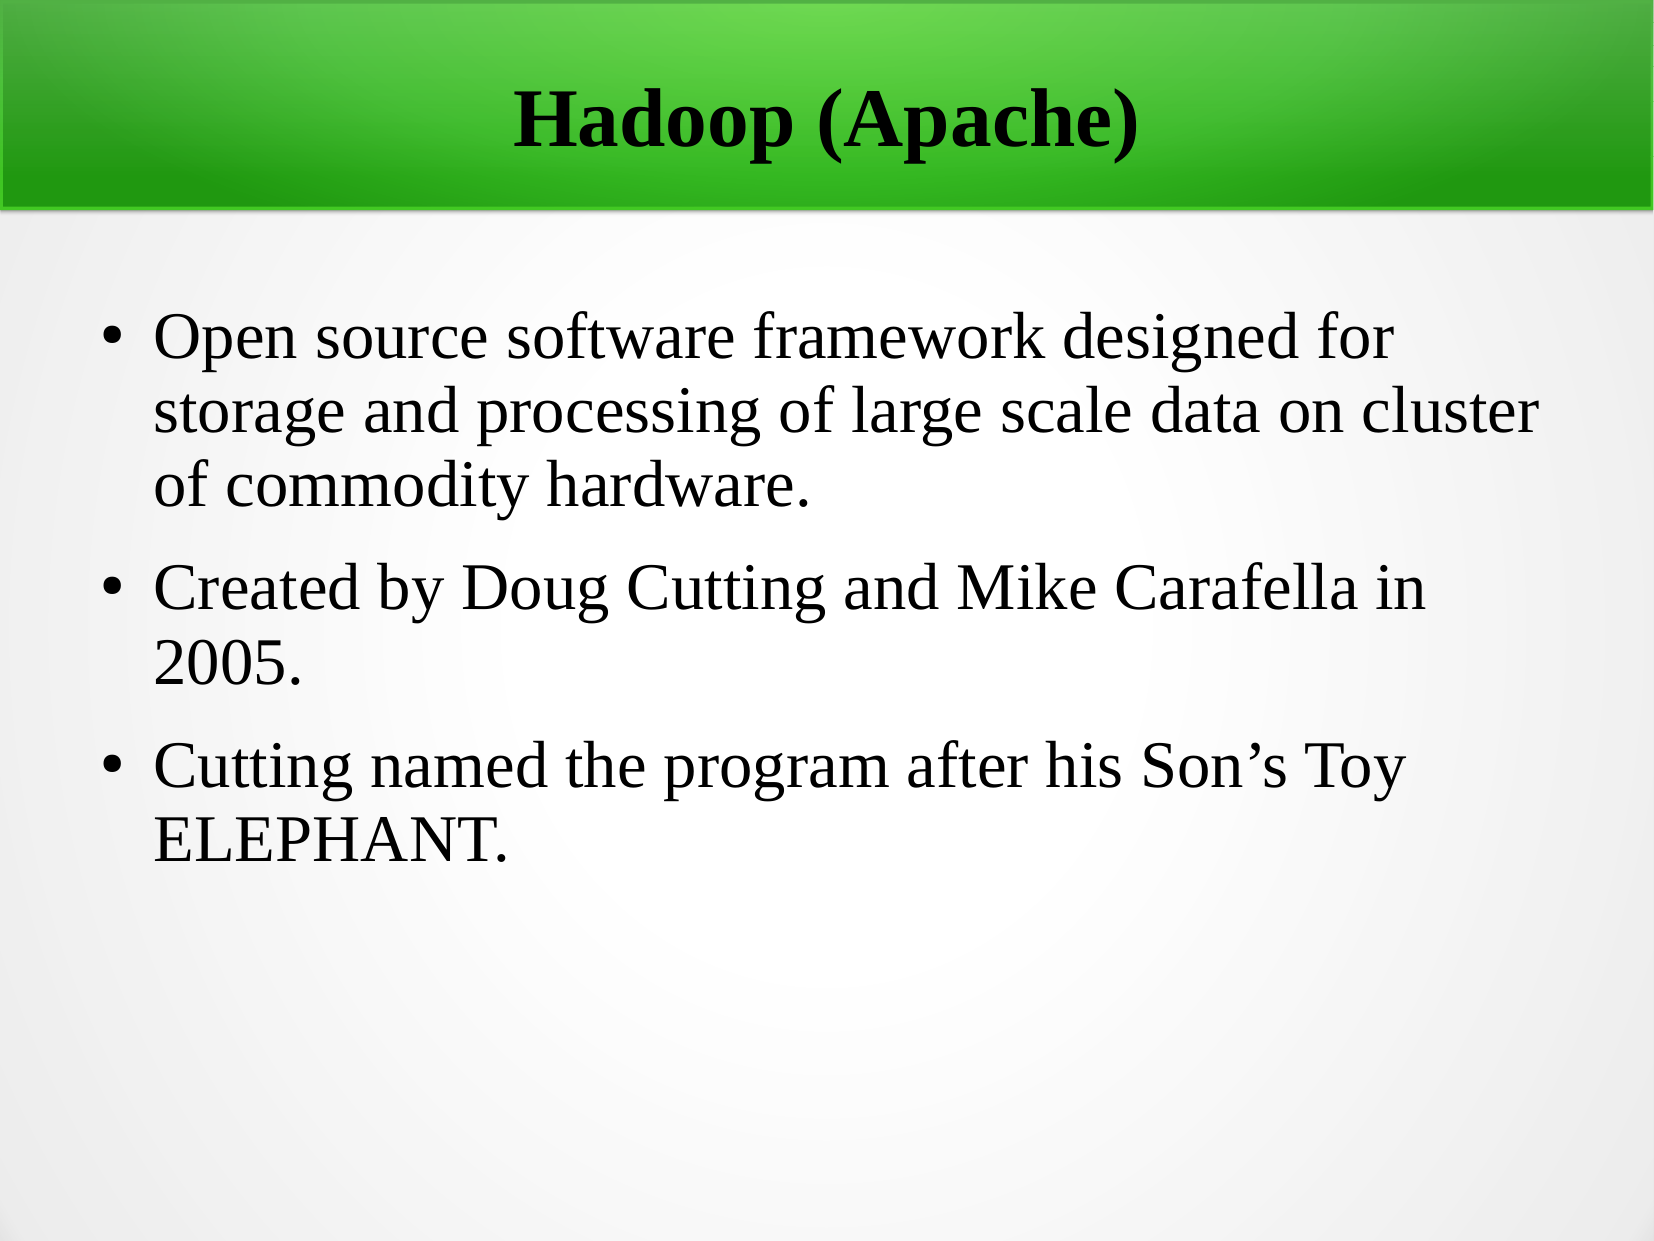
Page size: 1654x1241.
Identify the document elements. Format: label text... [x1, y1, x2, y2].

list Open source software framework designed for storage and processing of large scale data on cluster of commodity hardware. Created by Doug Cutting and Mike Carafella in 2005. Cutting named the program after his Son’s Toy ELEPHANT. [82, 299, 1571, 1019]
title Hadoop (Apache) [82, 47, 1571, 189]
